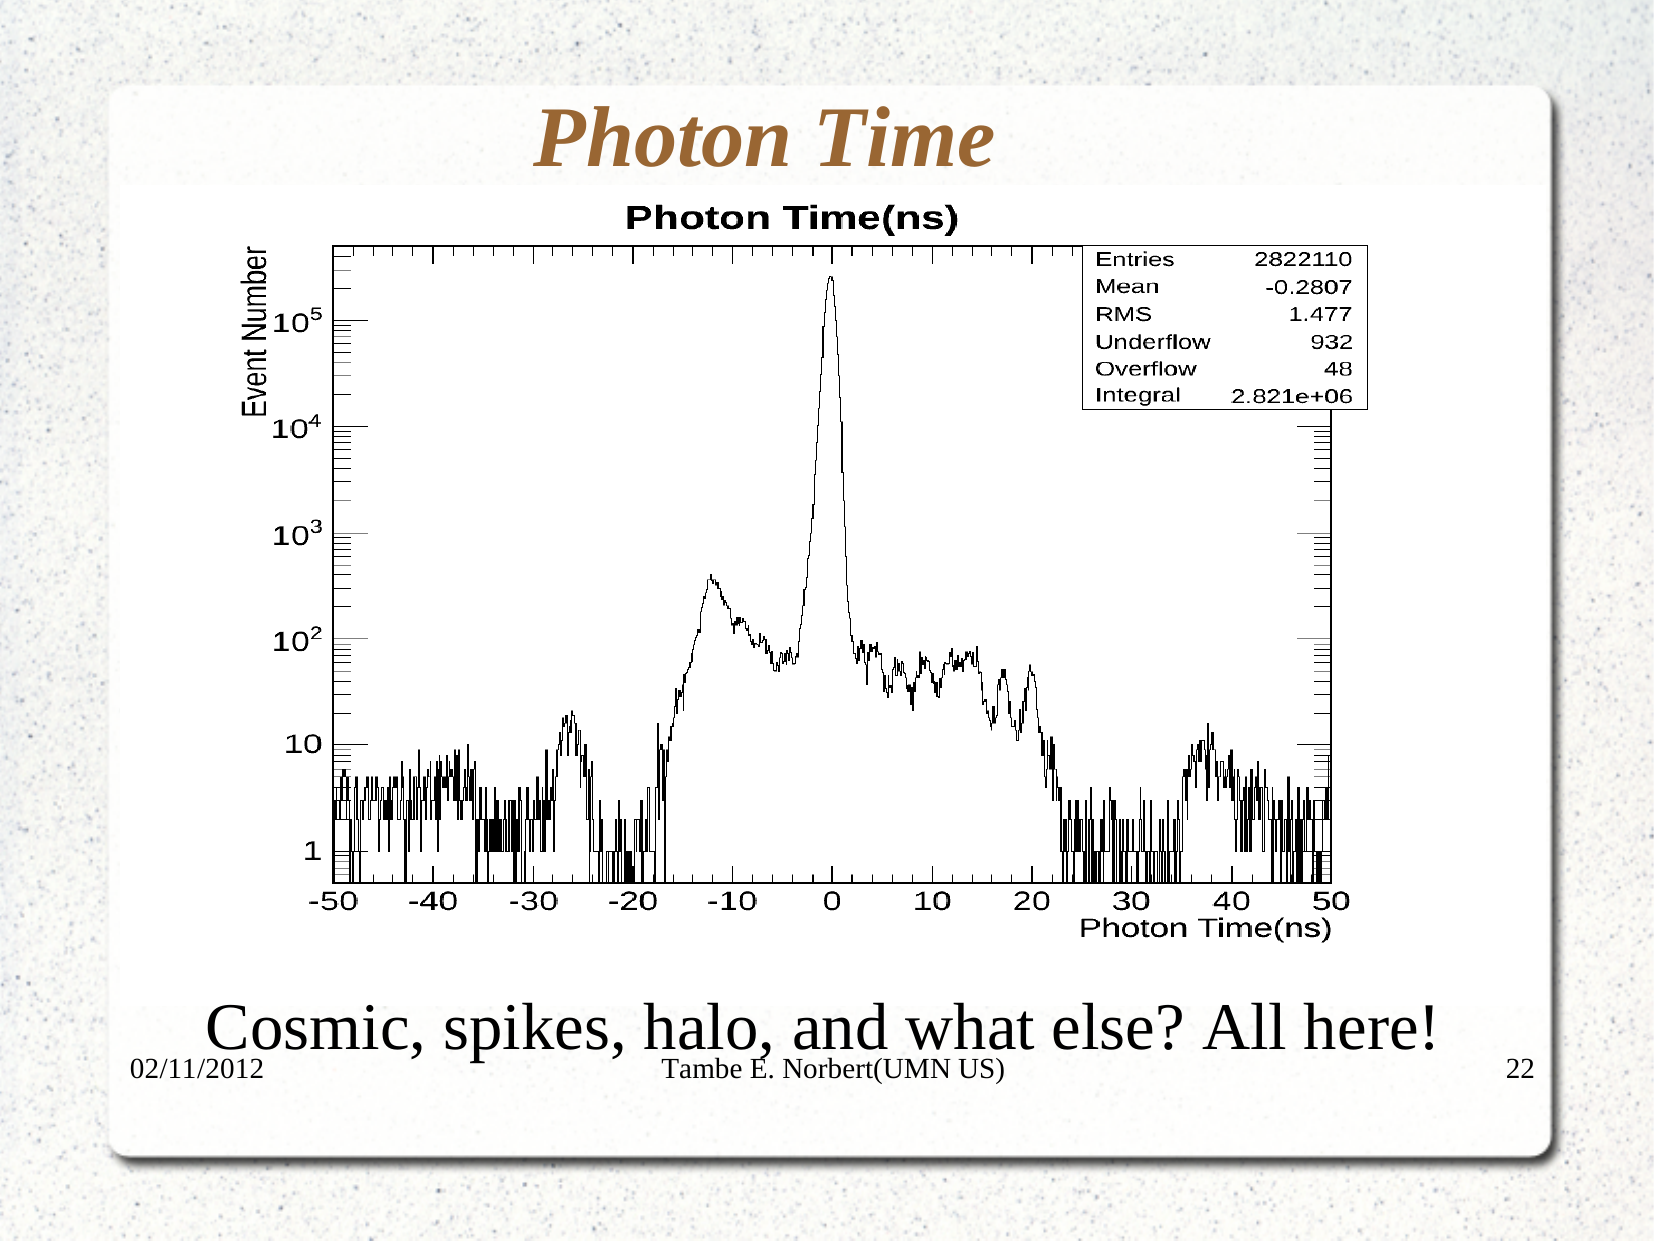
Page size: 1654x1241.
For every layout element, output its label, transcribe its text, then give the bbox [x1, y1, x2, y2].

picture [0, 0, 1654, 1241]
title Photon Time [270, 90, 1261, 185]
list Cosmic, spikes, halo, and what else? All here! [135, 990, 1486, 1065]
